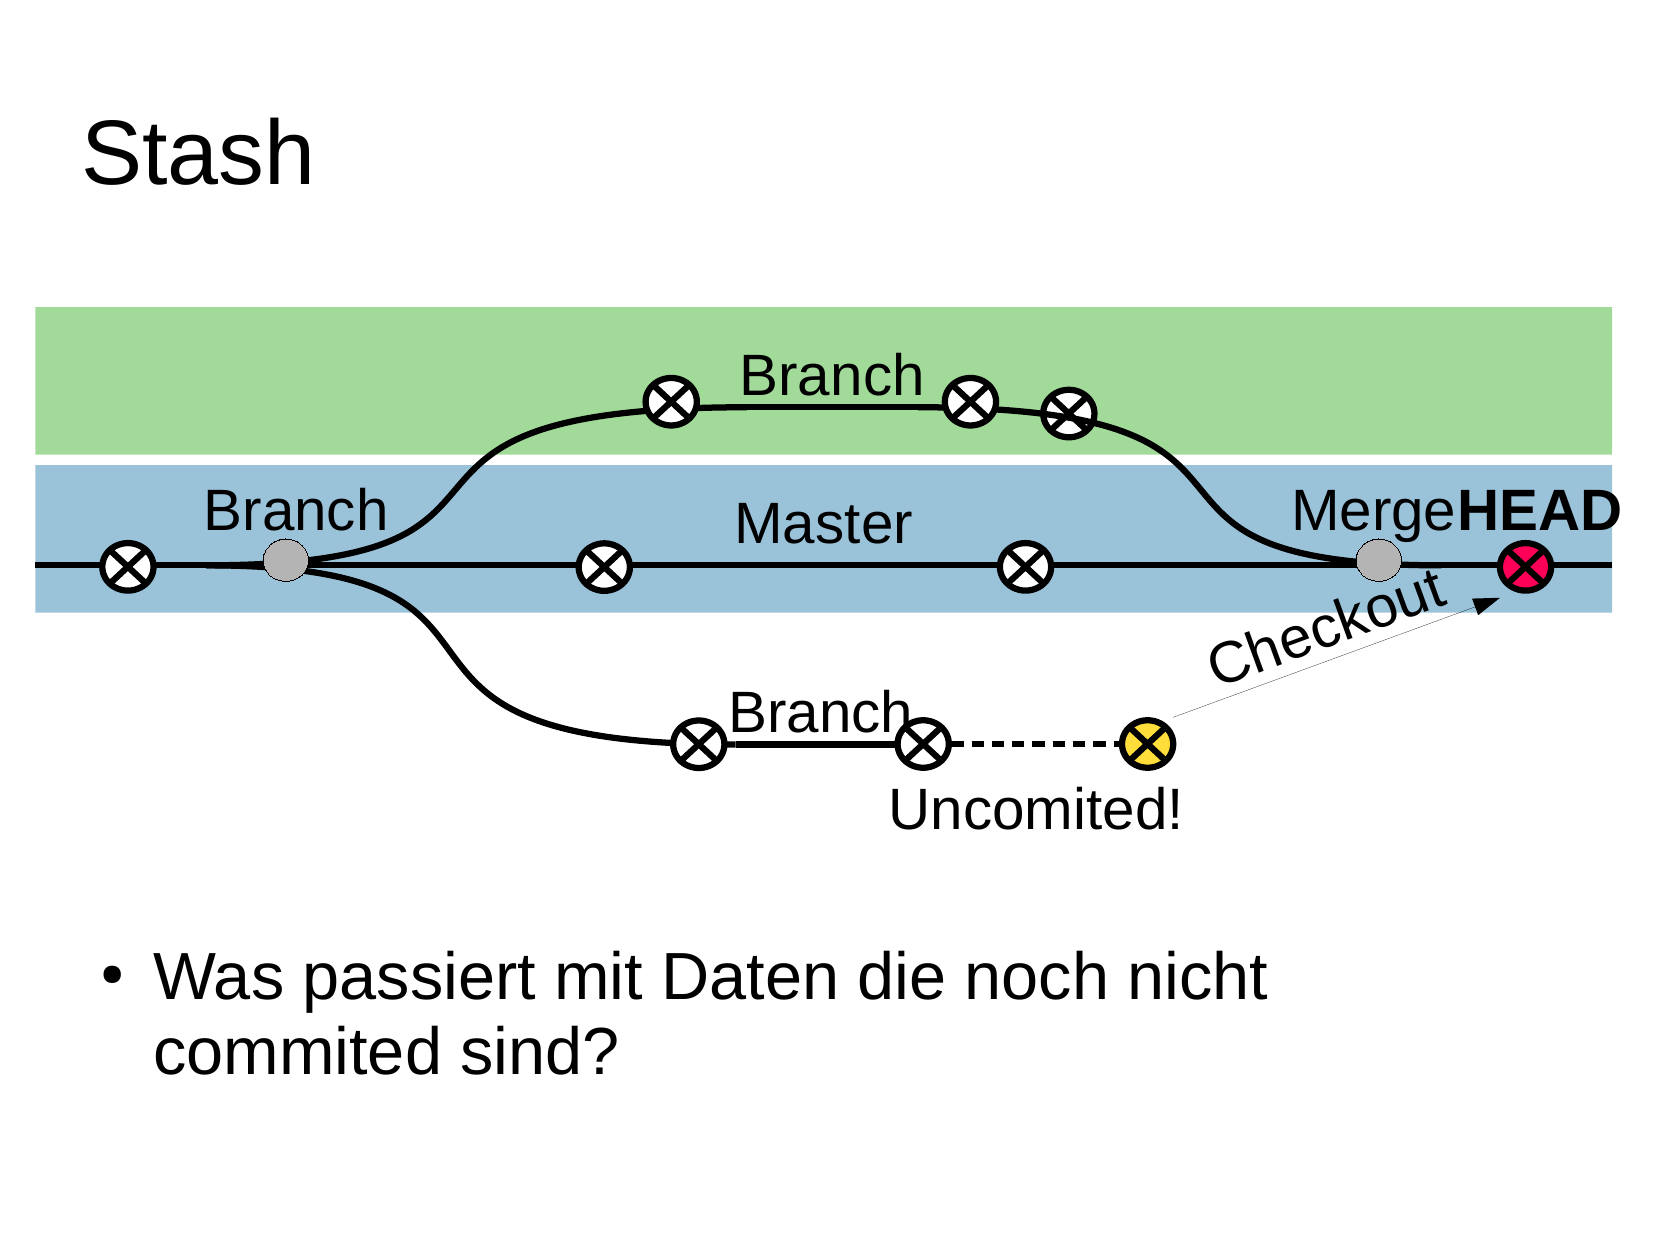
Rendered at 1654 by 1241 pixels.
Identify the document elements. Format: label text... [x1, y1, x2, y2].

text_box [1483, 560, 1613, 613]
text_box [673, 720, 725, 769]
text_box [1420, 600, 1474, 613]
text_box [897, 720, 949, 768]
text_box [1404, 600, 1420, 612]
text_box [35, 307, 1613, 455]
text_box [35, 465, 472, 613]
title Stash [81, 49, 1570, 257]
text_box HEAD [1442, 470, 1654, 560]
text_box [1185, 465, 1613, 542]
text_box [1339, 600, 1370, 613]
text_box [407, 465, 1338, 613]
text_box [1462, 608, 1476, 613]
text_box [263, 538, 309, 582]
text_box [1373, 600, 1391, 613]
text_box [1121, 720, 1174, 768]
list Was passiert mit Daten die noch nicht commited sind? [82, 938, 1571, 1146]
text_box Branch [189, 470, 446, 600]
text_box [1392, 600, 1404, 613]
text_box Merge [1276, 470, 1533, 600]
